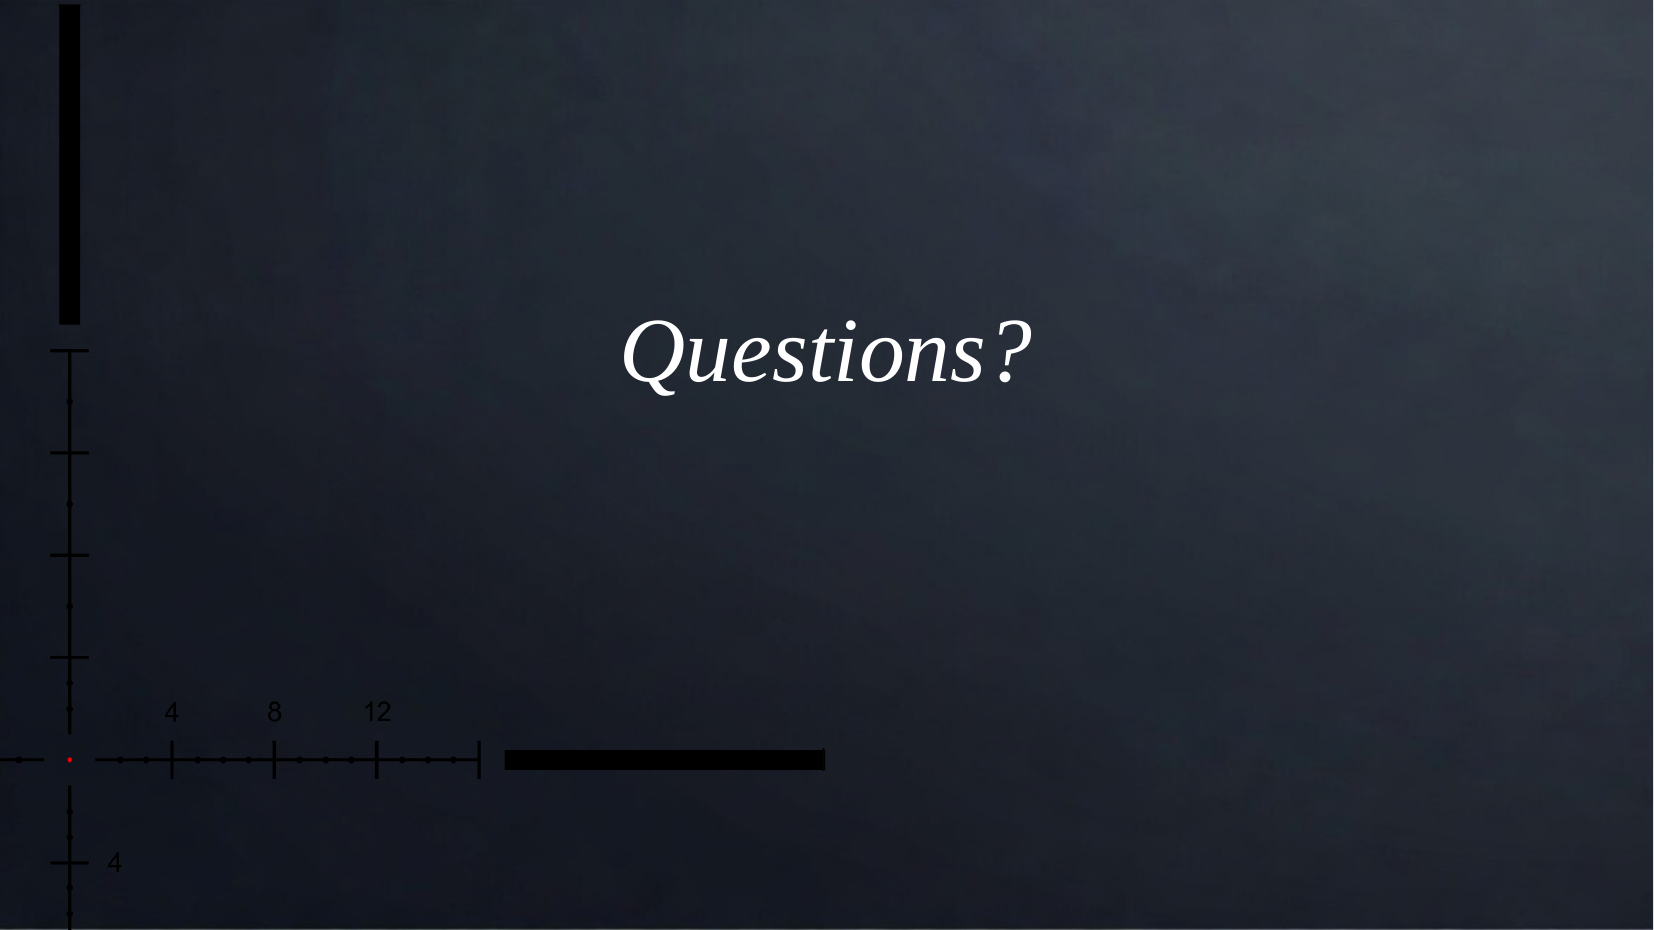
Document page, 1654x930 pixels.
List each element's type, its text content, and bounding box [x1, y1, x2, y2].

title Questions? [82, 273, 1571, 429]
picture [0, 0, 1654, 930]
